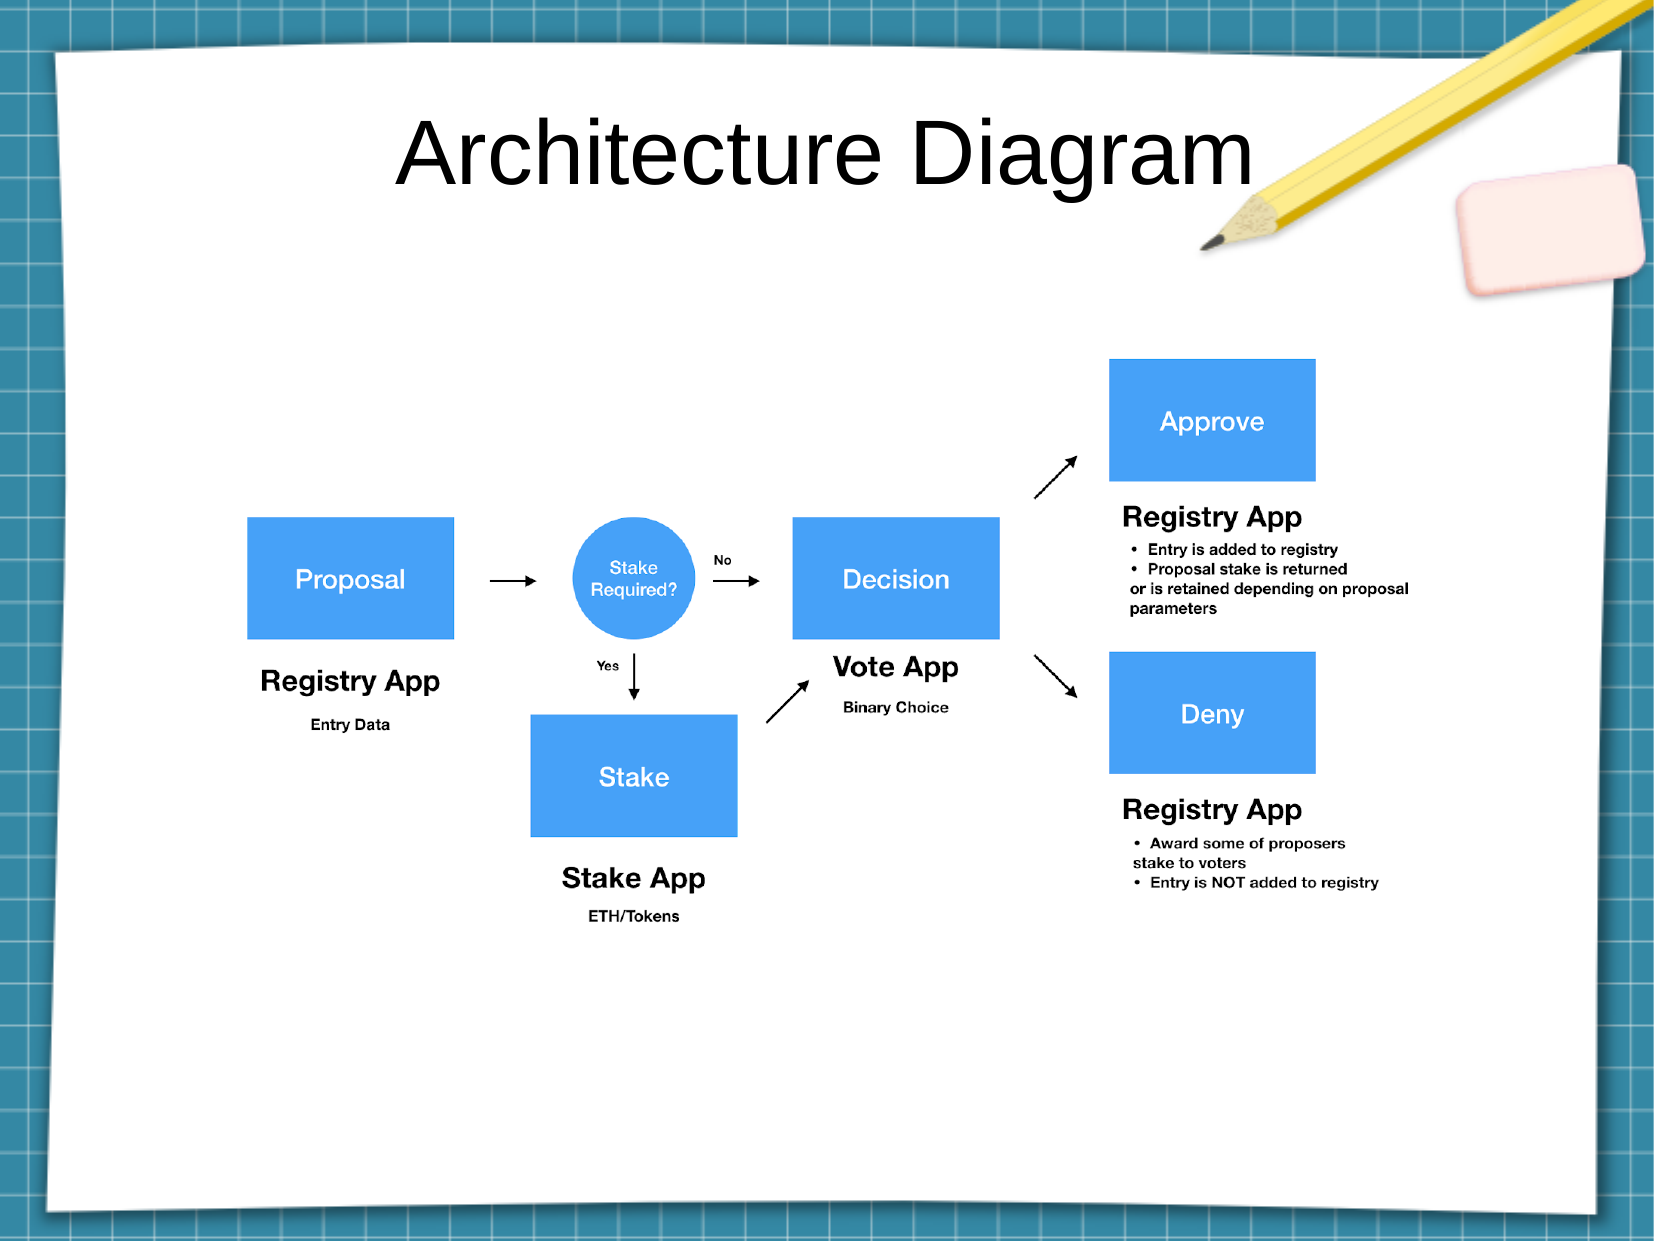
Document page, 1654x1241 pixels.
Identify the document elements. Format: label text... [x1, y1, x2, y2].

title Architecture Diagram [82, 49, 1571, 257]
picture [0, 0, 1654, 1241]
